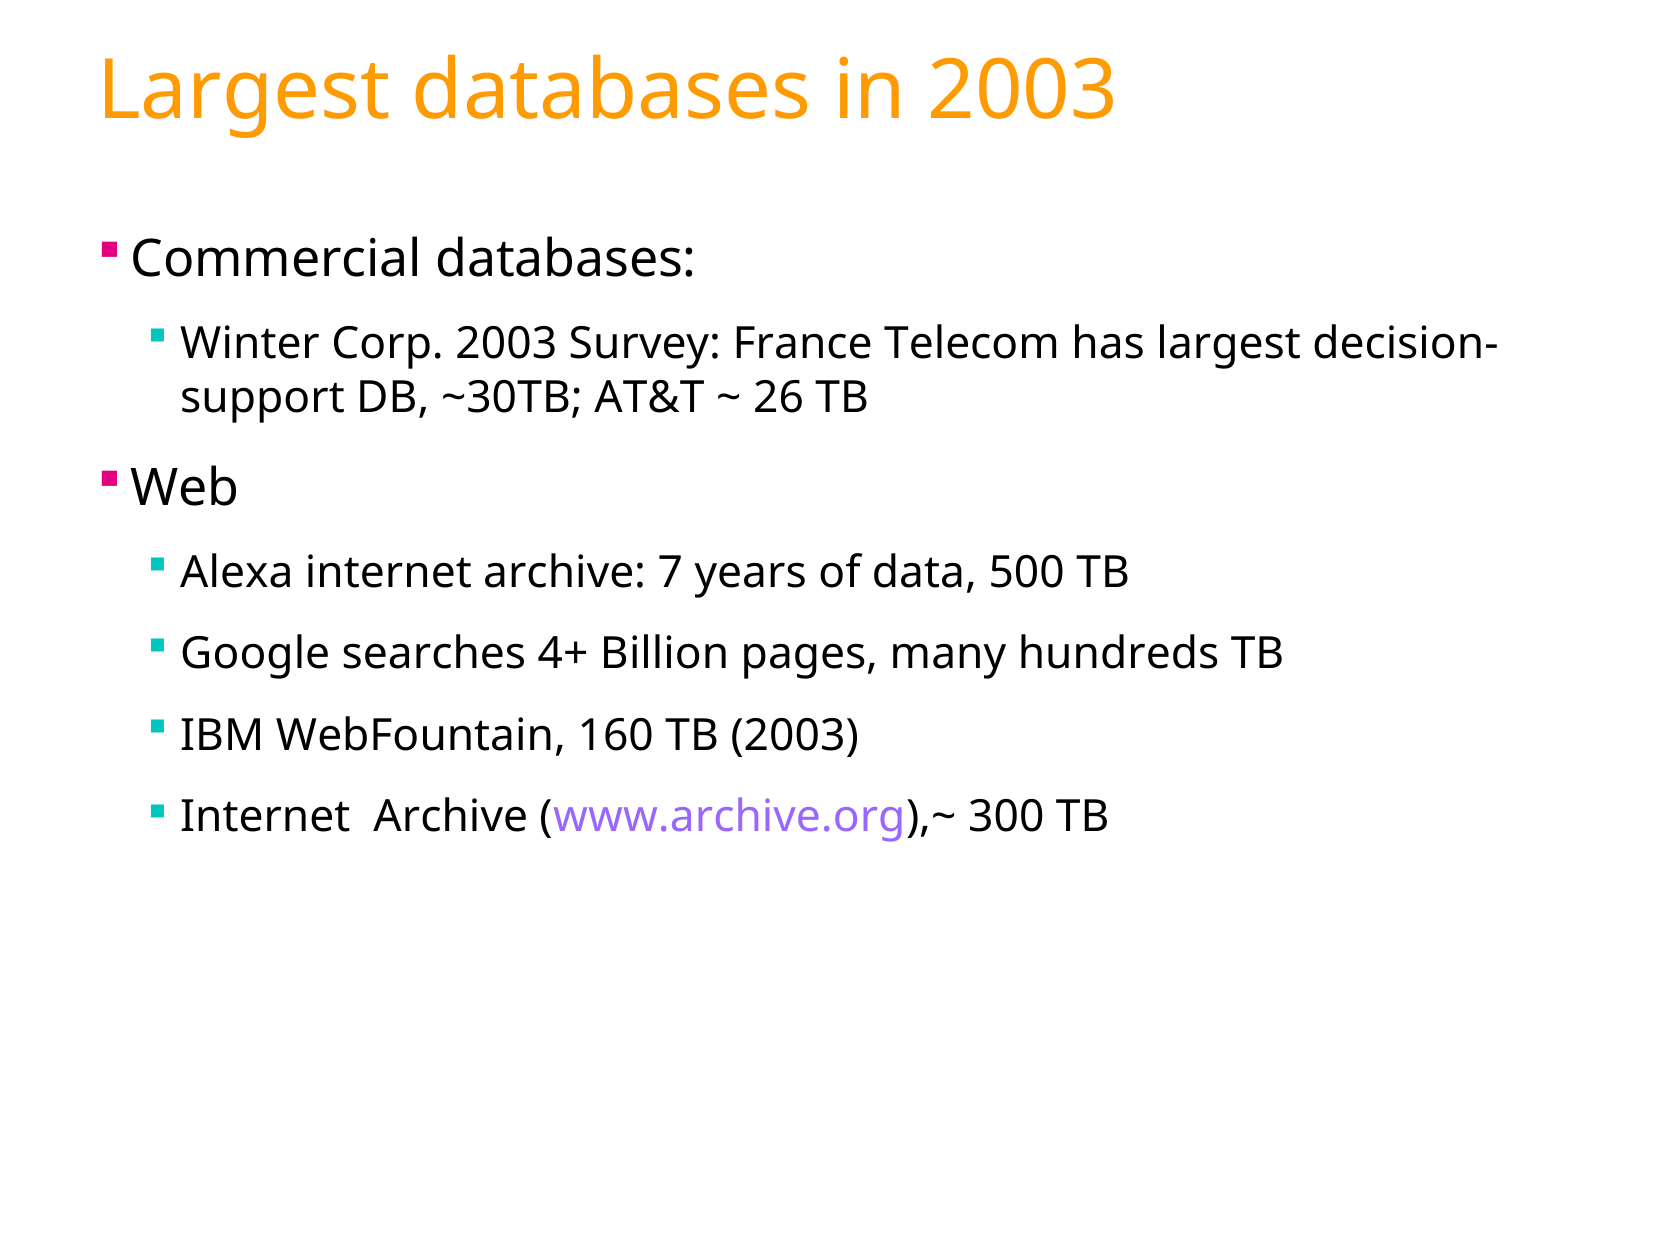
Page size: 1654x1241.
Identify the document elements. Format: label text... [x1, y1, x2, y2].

title Largest databases in 2003 [82, 31, 1585, 156]
list Commercial databases: Winter Corp. 2003 Survey: France Telecom has largest decision-support DB, ~30TB; AT&T ~ 26 TB Web Alexa internet archive: 7 years of data, 500 TB Google searches 4+ Billion pages, many hundreds TB IBM WebFountain, 160 TB (2003) Internet Archive (www.archive.org),~ 300 TB [82, 216, 1585, 858]
